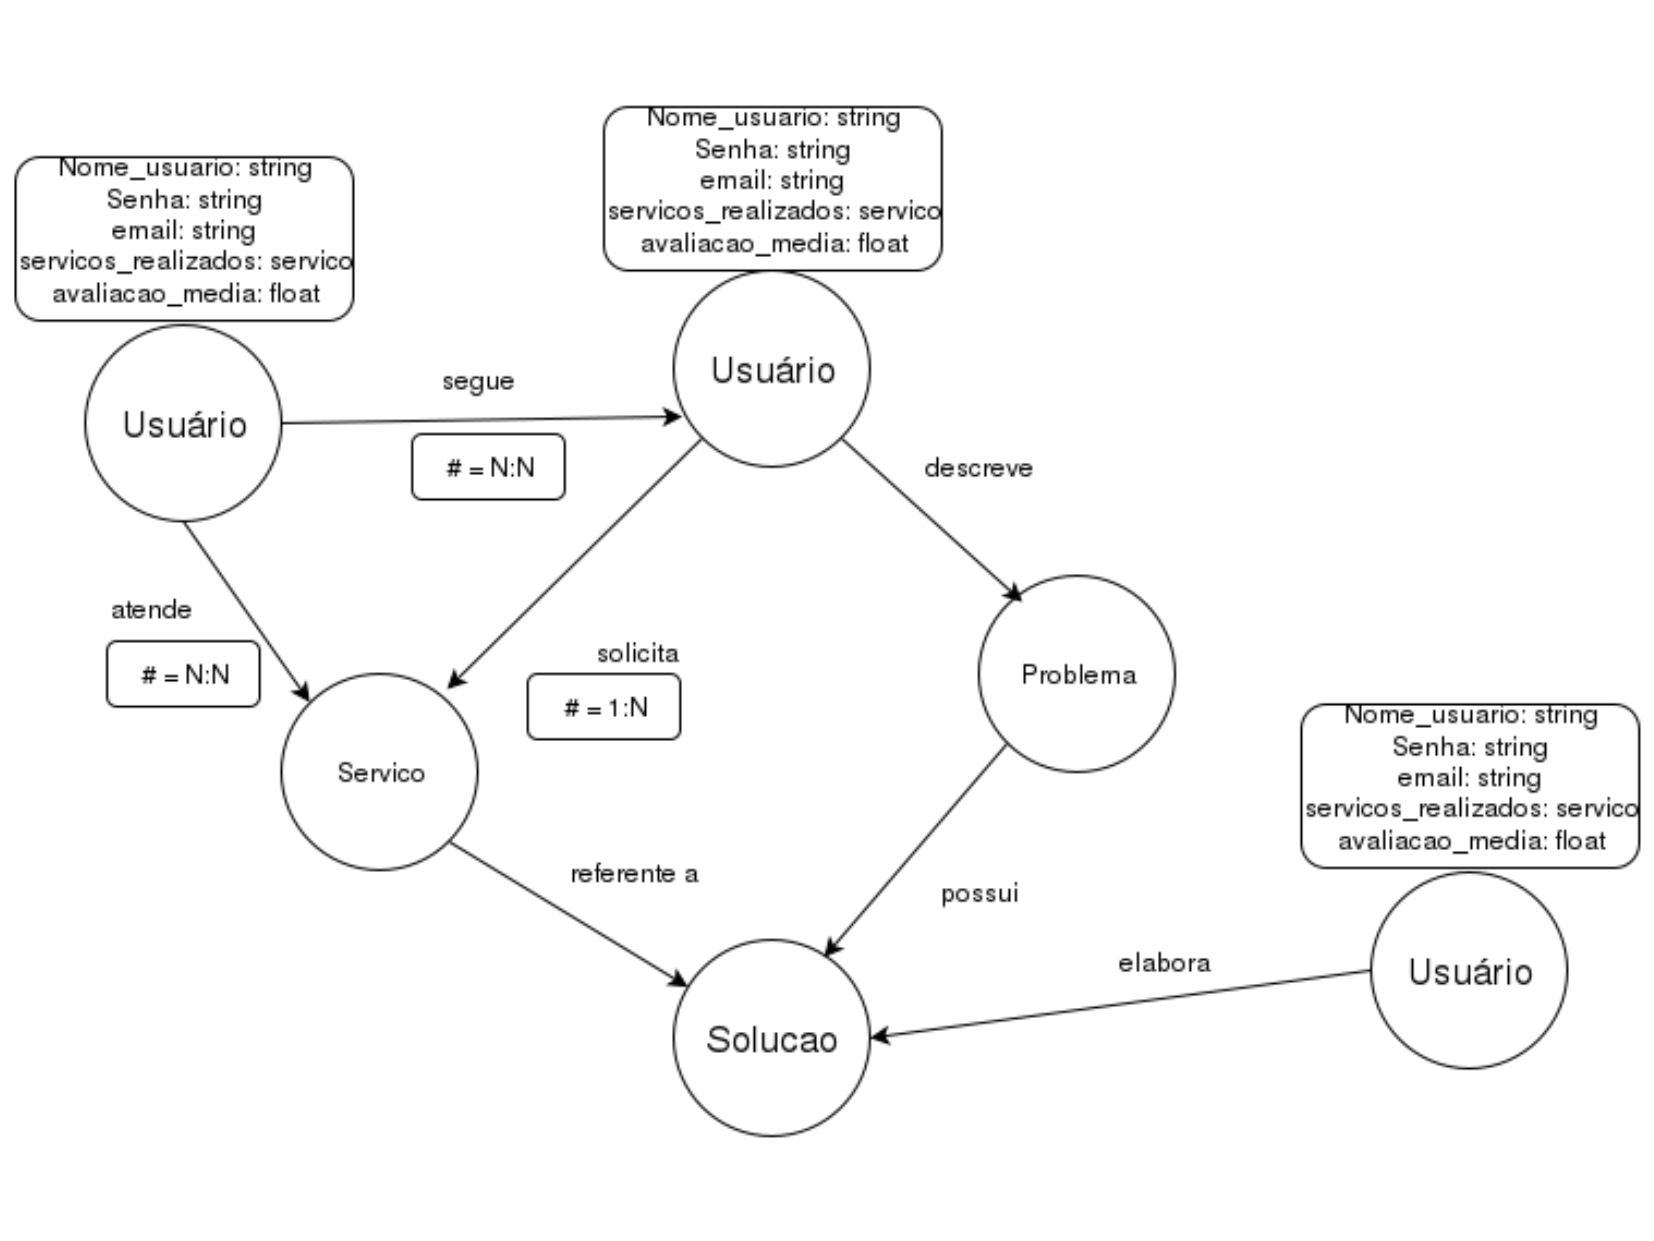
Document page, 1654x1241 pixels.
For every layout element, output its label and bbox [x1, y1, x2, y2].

picture [2, 100, 1654, 1140]
